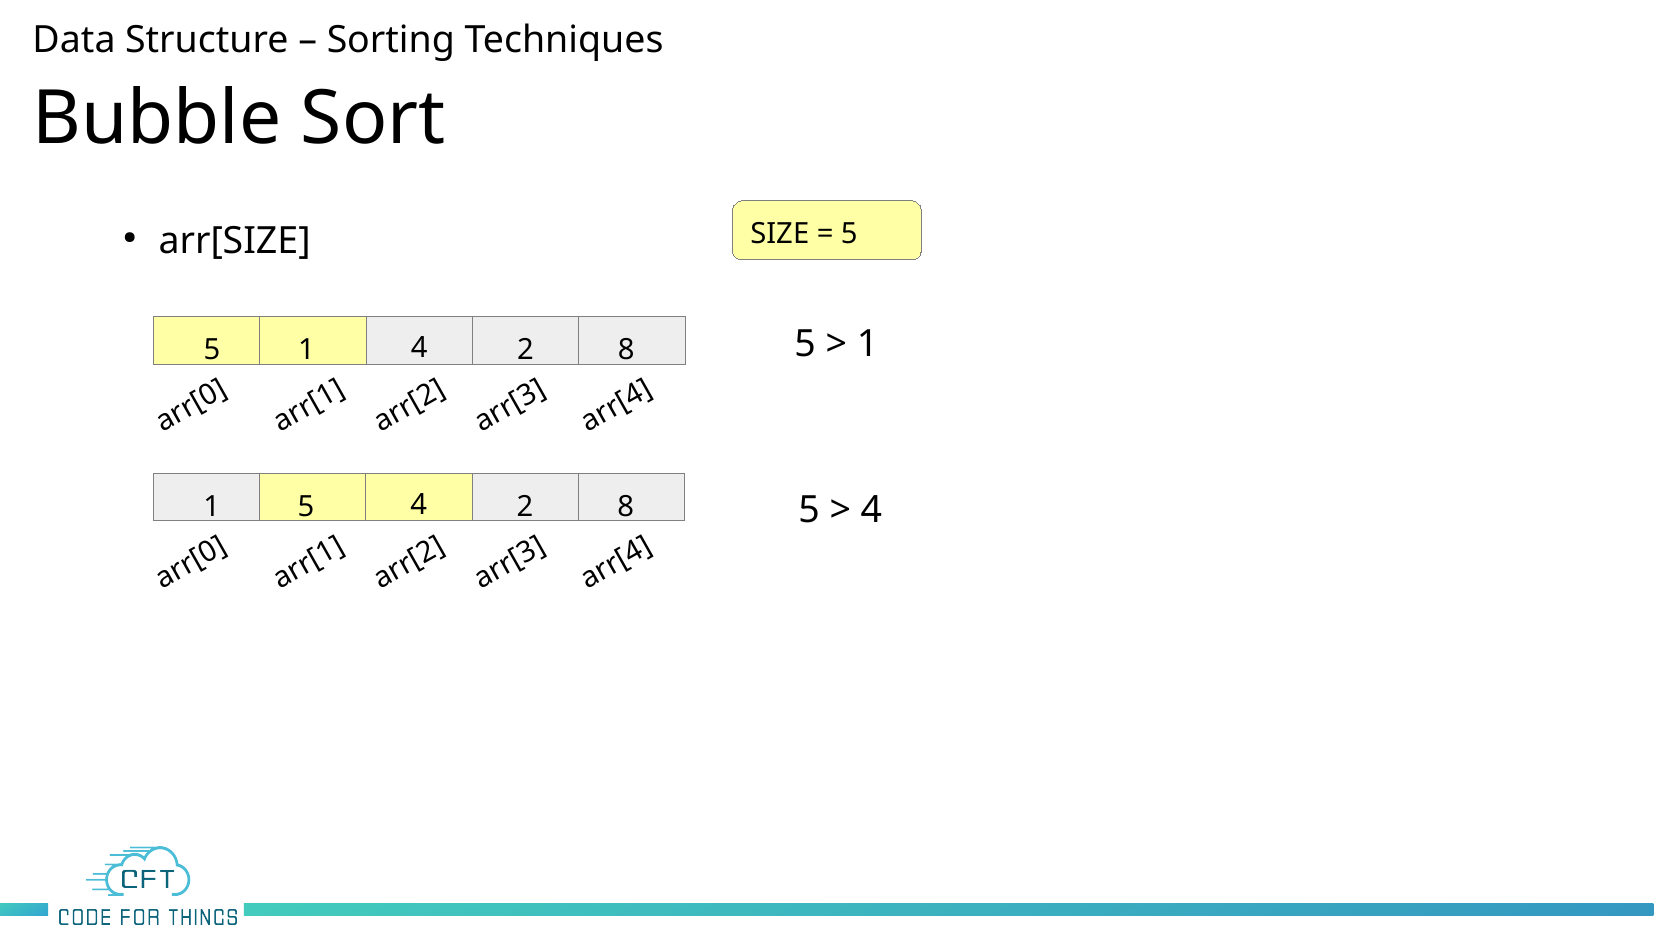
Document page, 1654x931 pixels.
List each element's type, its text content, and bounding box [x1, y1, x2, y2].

text_box [732, 200, 922, 260]
text_box arr[1] [248, 354, 385, 458]
text_box 8 [602, 477, 651, 527]
text_box 4 [395, 475, 444, 525]
text_box 5 > 4 [783, 474, 917, 534]
text_box [153, 316, 686, 365]
text_box arr[0] [129, 499, 271, 615]
picture [59, 846, 237, 925]
text_box 1 [283, 320, 332, 370]
text_box SIZE = 5 [735, 204, 916, 254]
title Data Structure – Sorting Techniques Bubble Sort [32, 12, 1184, 166]
text_box 2 [502, 320, 551, 370]
text_box [153, 473, 685, 521]
text_box arr[2] [348, 521, 485, 615]
text_box arr[4] [558, 499, 697, 615]
text_box arr[1] [247, 521, 384, 615]
text_box arr[2] [348, 342, 485, 458]
text_box arr[0] [130, 365, 271, 458]
text_box 8 [603, 320, 652, 370]
text_box 1 [188, 477, 237, 527]
text_box arr[4] [559, 342, 697, 458]
text_box arr[SIZE] [108, 205, 353, 272]
text_box 5 > 1 [779, 309, 913, 368]
text_box arr[3] [448, 499, 591, 615]
text_box 5 [282, 477, 332, 527]
text_box 2 [501, 477, 551, 527]
text_box 5 [188, 321, 238, 371]
text_box arr[3] [449, 342, 591, 458]
text_box 4 [396, 319, 445, 369]
